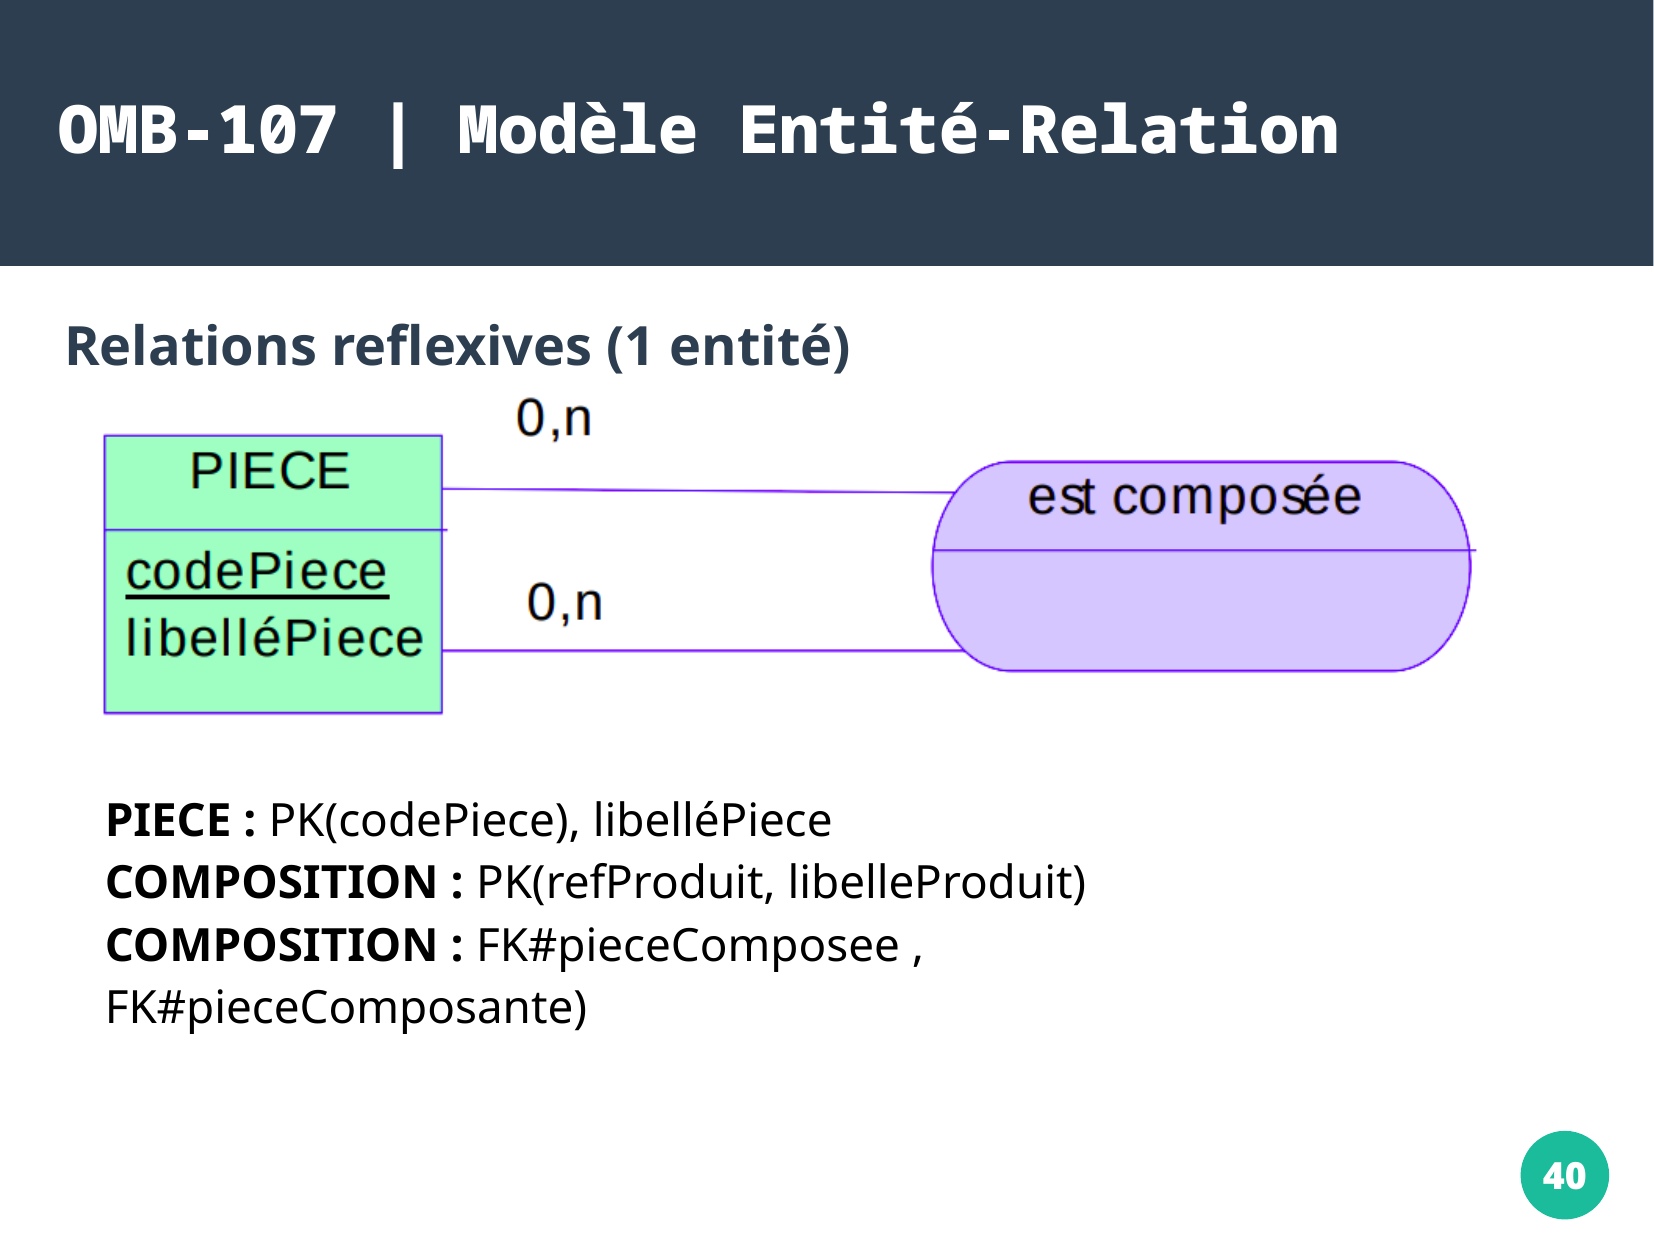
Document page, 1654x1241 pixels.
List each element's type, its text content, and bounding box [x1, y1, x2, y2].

picture [71, 376, 1486, 721]
text_box PIECE : PK(codePiece), libelléPiece COMPOSITION : PK(refProduit, libelleProduit) COMPOSITION : FK#pieceComposee , FK#pieceComposante) [90, 780, 1426, 1023]
title OMB-107 | Modèle Entité-Relation [58, 49, 1595, 207]
text_box Relations reflexives (1 entité) [49, 300, 1606, 446]
